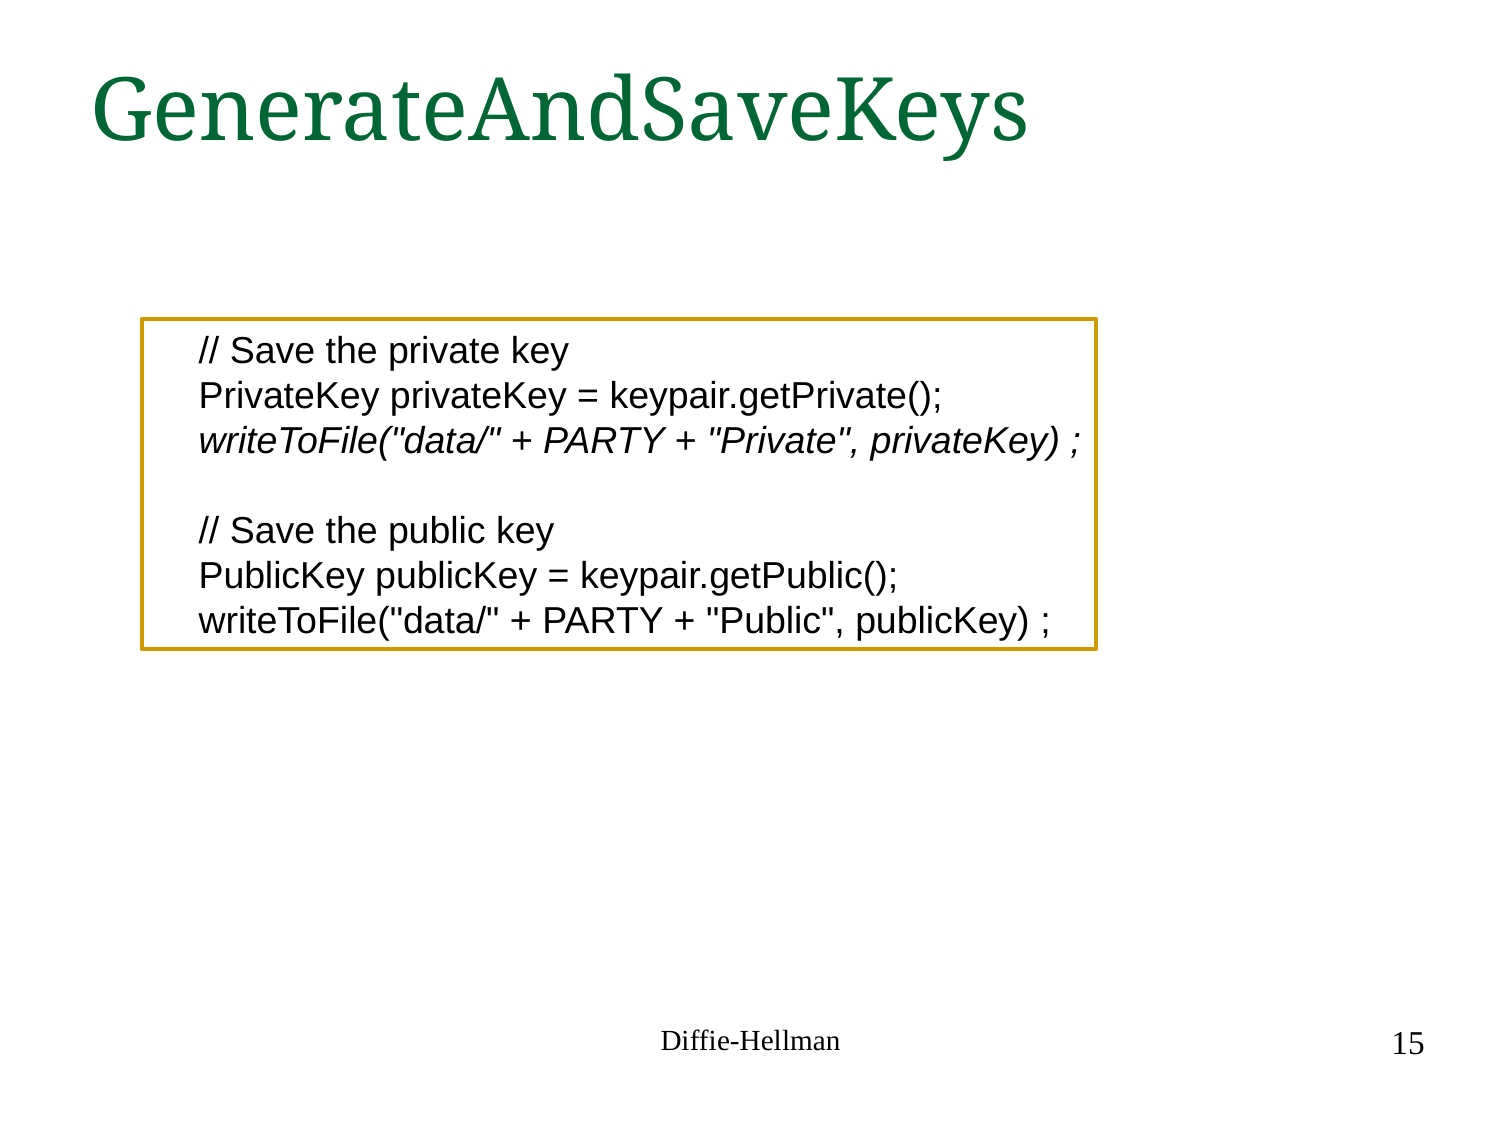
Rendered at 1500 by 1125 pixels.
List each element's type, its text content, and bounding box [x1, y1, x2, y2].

title GenerateAndSaveKeys [75, 45, 1425, 233]
text_box // Save the private key PrivateKey privateKey = keypair.getPrivate(); writeToFile("data/" + PARTY + "Private", privateKey) ; // Save the public key PublicKey publicKey = keypair.getPublic(); writeToFile("data/" + PARTY + "Public", publicKey) ; [141, 318, 1097, 649]
